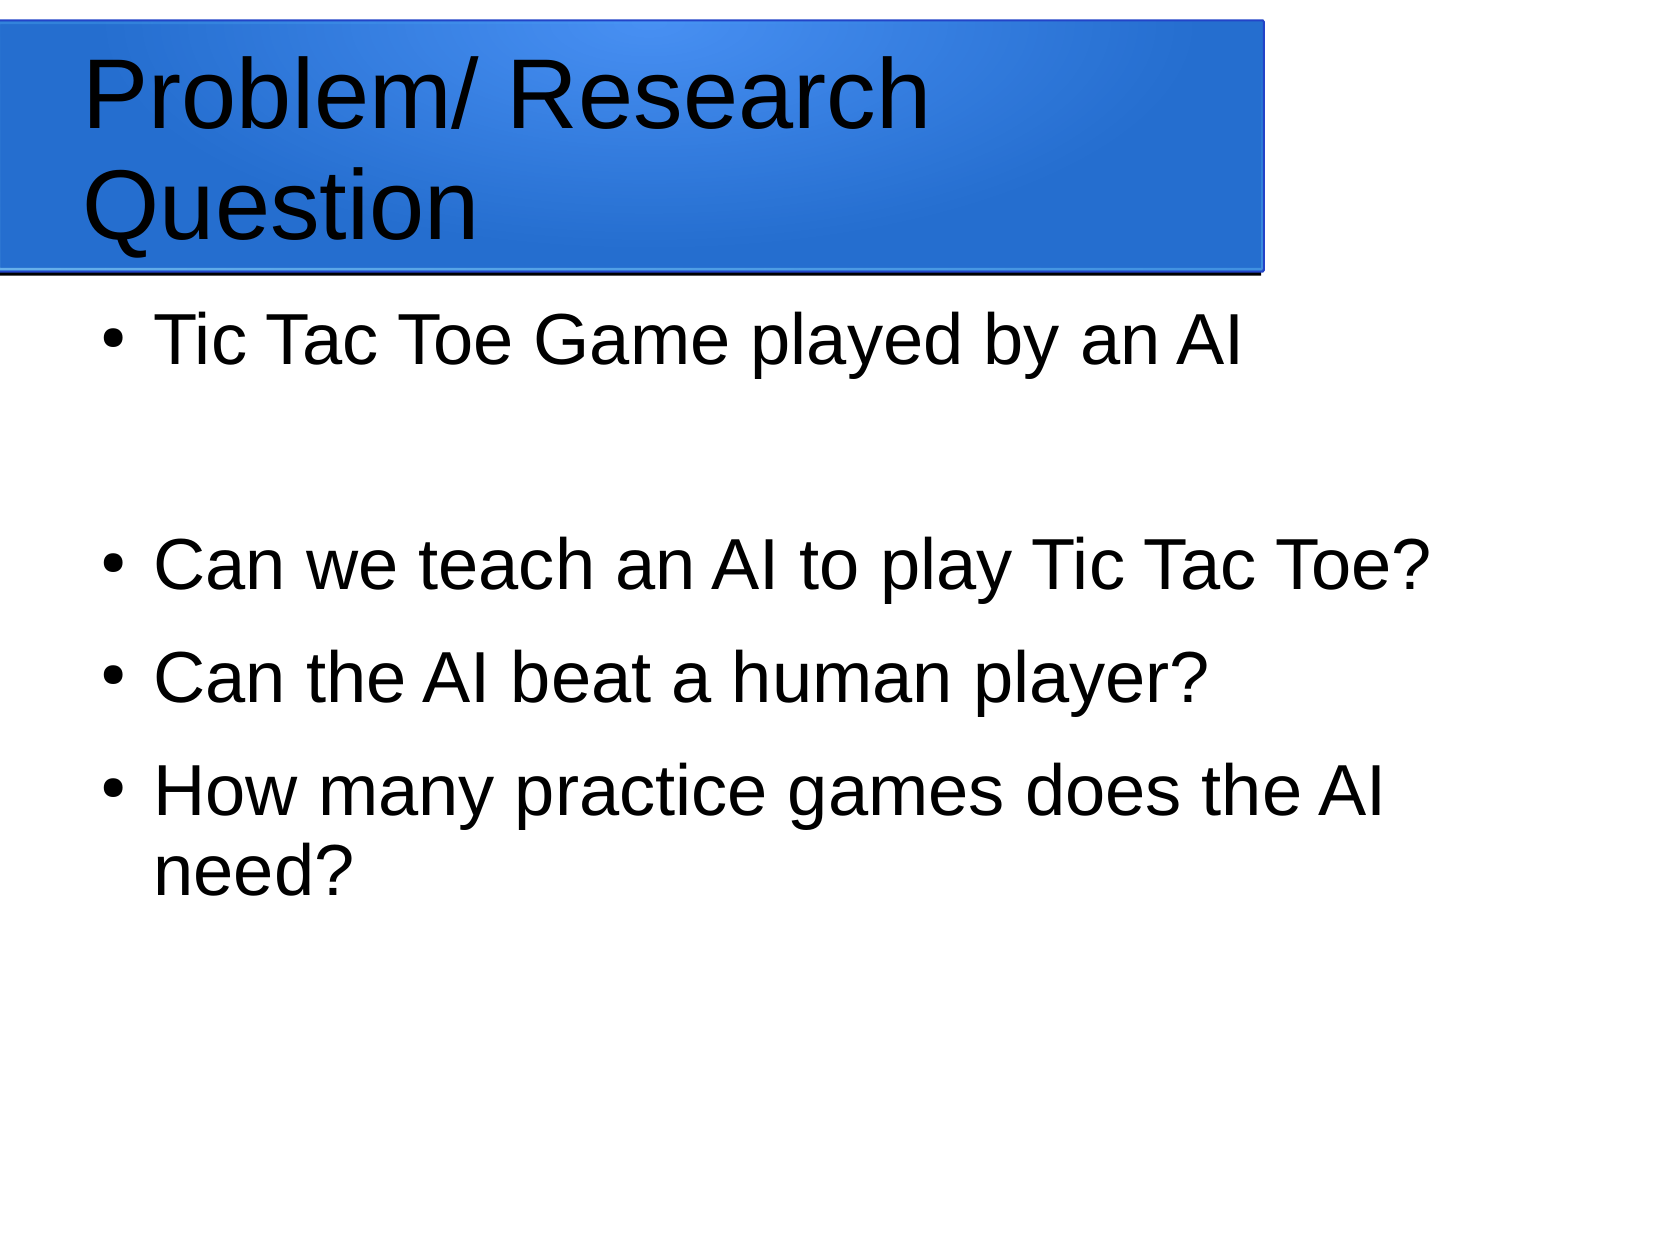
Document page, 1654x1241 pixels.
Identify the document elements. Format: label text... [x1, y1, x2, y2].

title Problem/ Research Question [82, 39, 1235, 261]
list Tic Tac Toe Game played by an AI Can we teach an AI to play Tic Tac Toe? Can the AI beat a human player? How many practice games does the AI need? [82, 299, 1571, 1019]
